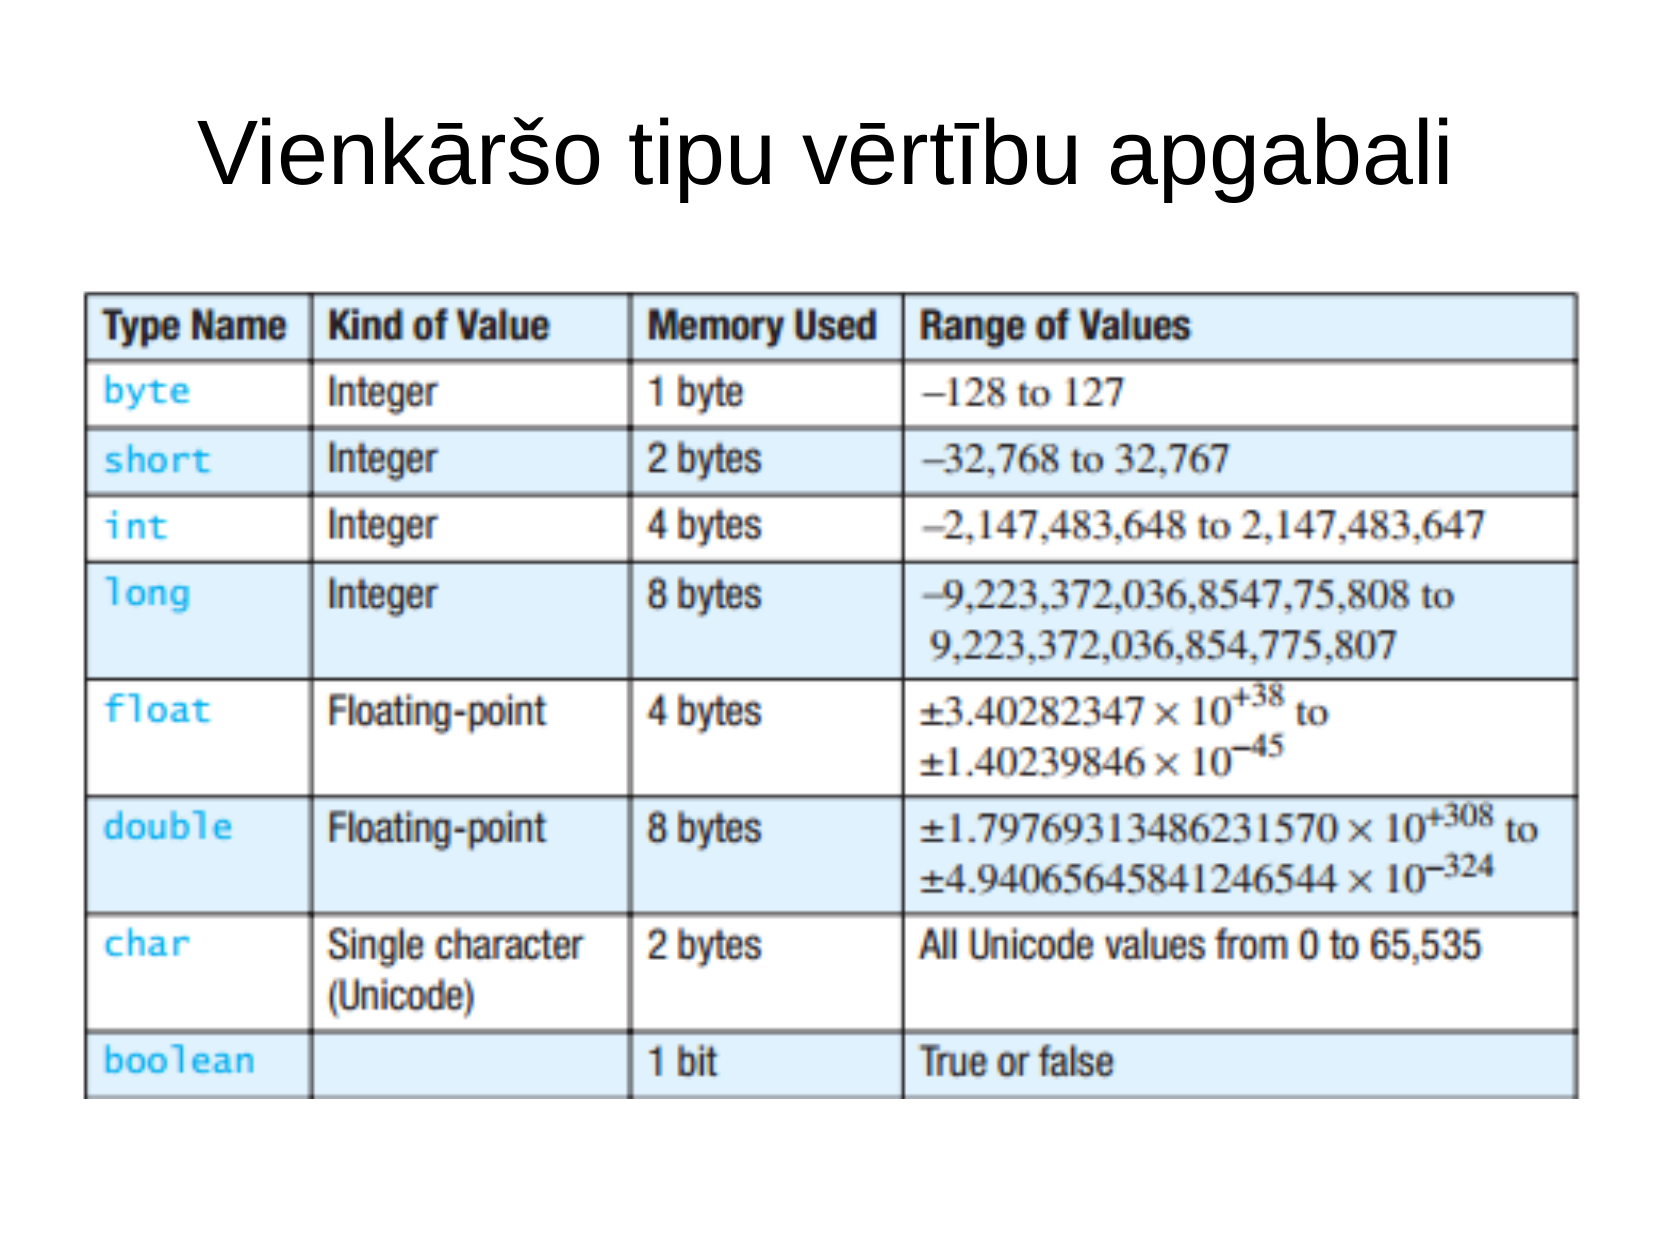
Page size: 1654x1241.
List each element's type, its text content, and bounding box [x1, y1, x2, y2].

picture [82, 290, 1583, 1099]
title Vienkāršo tipu vērtību apgabali [82, 49, 1571, 257]
